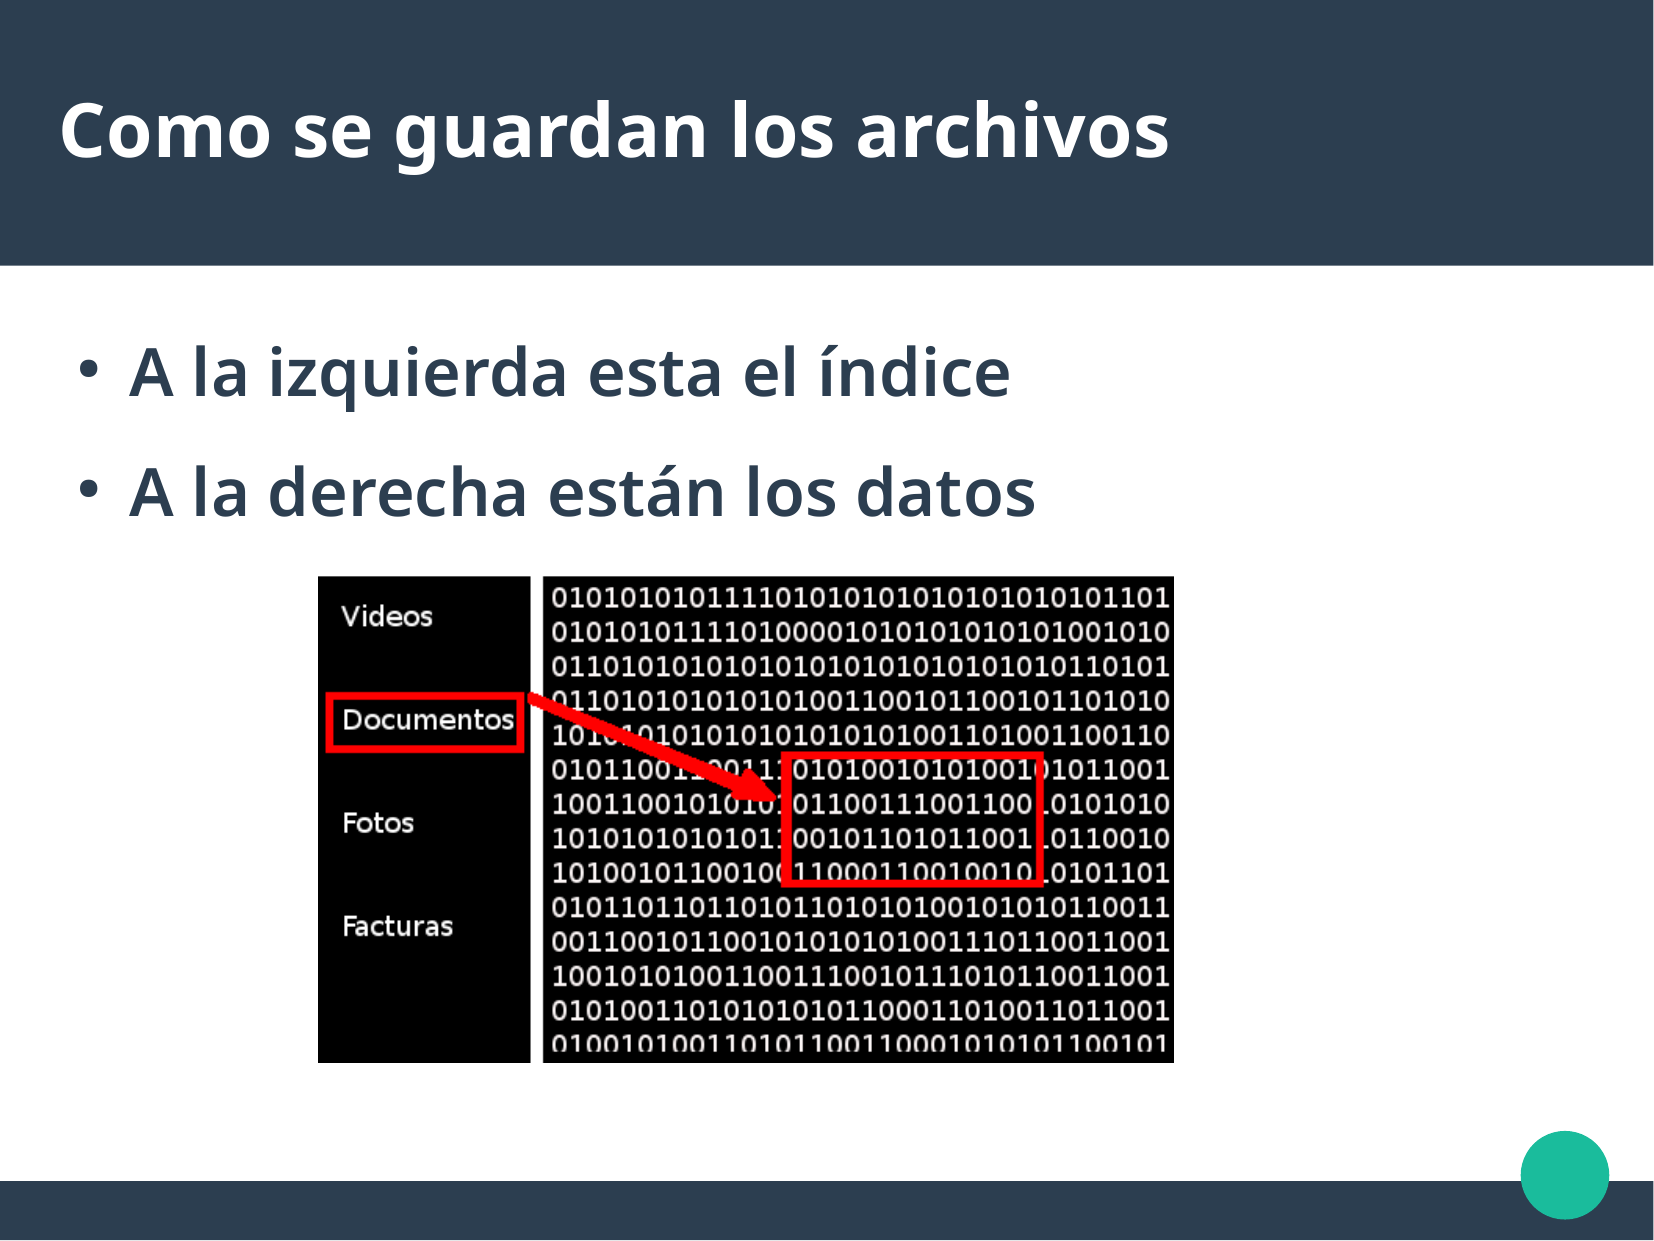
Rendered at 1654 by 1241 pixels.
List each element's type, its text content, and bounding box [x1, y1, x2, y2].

title Como se guardan los archivos [59, 49, 1595, 207]
list A la izquierda esta el índice A la derecha están los datos [59, 324, 1595, 1152]
picture [318, 575, 1174, 1063]
